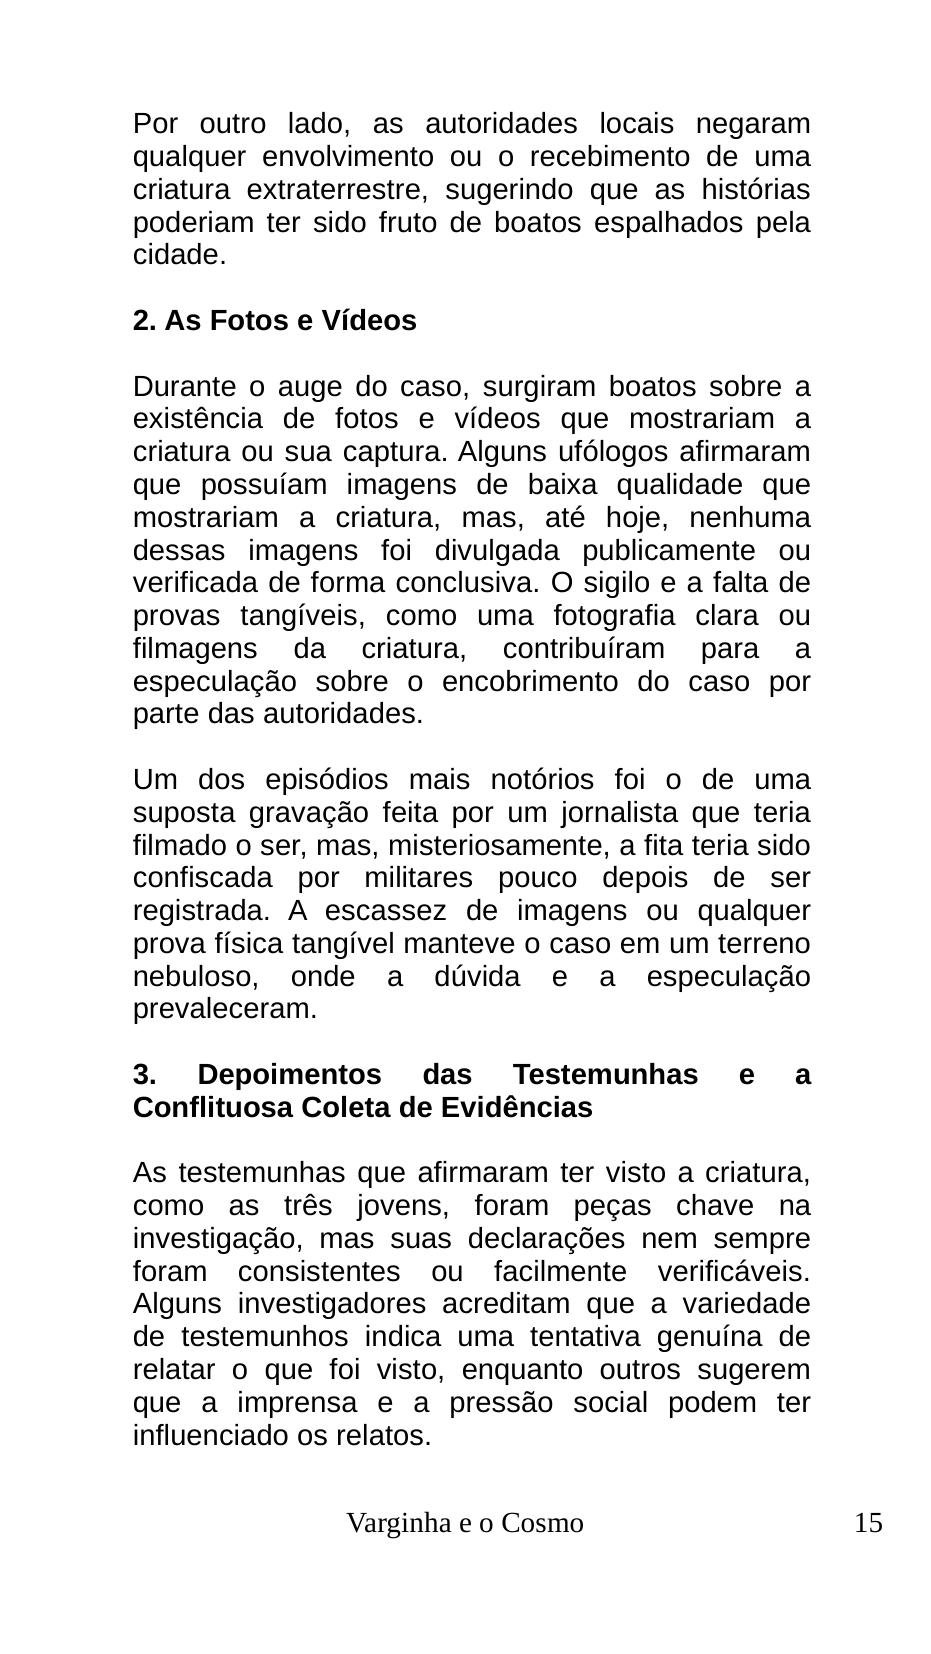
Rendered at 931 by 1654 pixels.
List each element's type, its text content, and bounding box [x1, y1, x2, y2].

text_box Por outro lado, as autoridades locais negaram qualquer envolvimento ou o recebimento de uma criatura extraterrestre, sugerindo que as histórias poderiam ter sido fruto de boatos espalhados pela cidade. 2. As Fotos e Vídeos Durante o auge do caso, surgiram boatos sobre a existência de fotos e vídeos que mostrariam a criatura ou sua captura. Alguns ufólogos afirmaram que possuíam imagens de baixa qualidade que mostrariam a criatura, mas, até hoje, nenhuma dessas imagens foi divulgada publicamente ou verificada de forma conclusiva. O sigilo e a falta de provas tangíveis, como uma fotografia clara ou filmagens da criatura, contribuíram para a especulação sobre o encobrimento do caso por parte das autoridades. Um dos episódios mais notórios foi o de uma suposta gravação feita por um jornalista que teria filmado o ser, mas, misteriosamente, a fita teria sido confiscada por militares pouco depois de ser registrada. A escassez de imagens ou qualquer prova física tangível manteve o caso em um terreno nebuloso, onde a dúvida e a especulação prevaleceram. 3. Depoimentos das Testemunhas e a Conflituosa Coleta de Evidências As testemunhas que afirmaram ter visto a criatura, como as três jovens, foram peças chave na investigação, mas suas declarações nem sempre foram consistentes ou facilmente verificáveis. Alguns investigadores acreditam que a variedade de testemunhos indica uma tentativa genuína de relatar o que foi visto, enquanto outros sugerem que a imprensa e a pressão social podem ter influenciado os relatos. [118, 100, 827, 1589]
